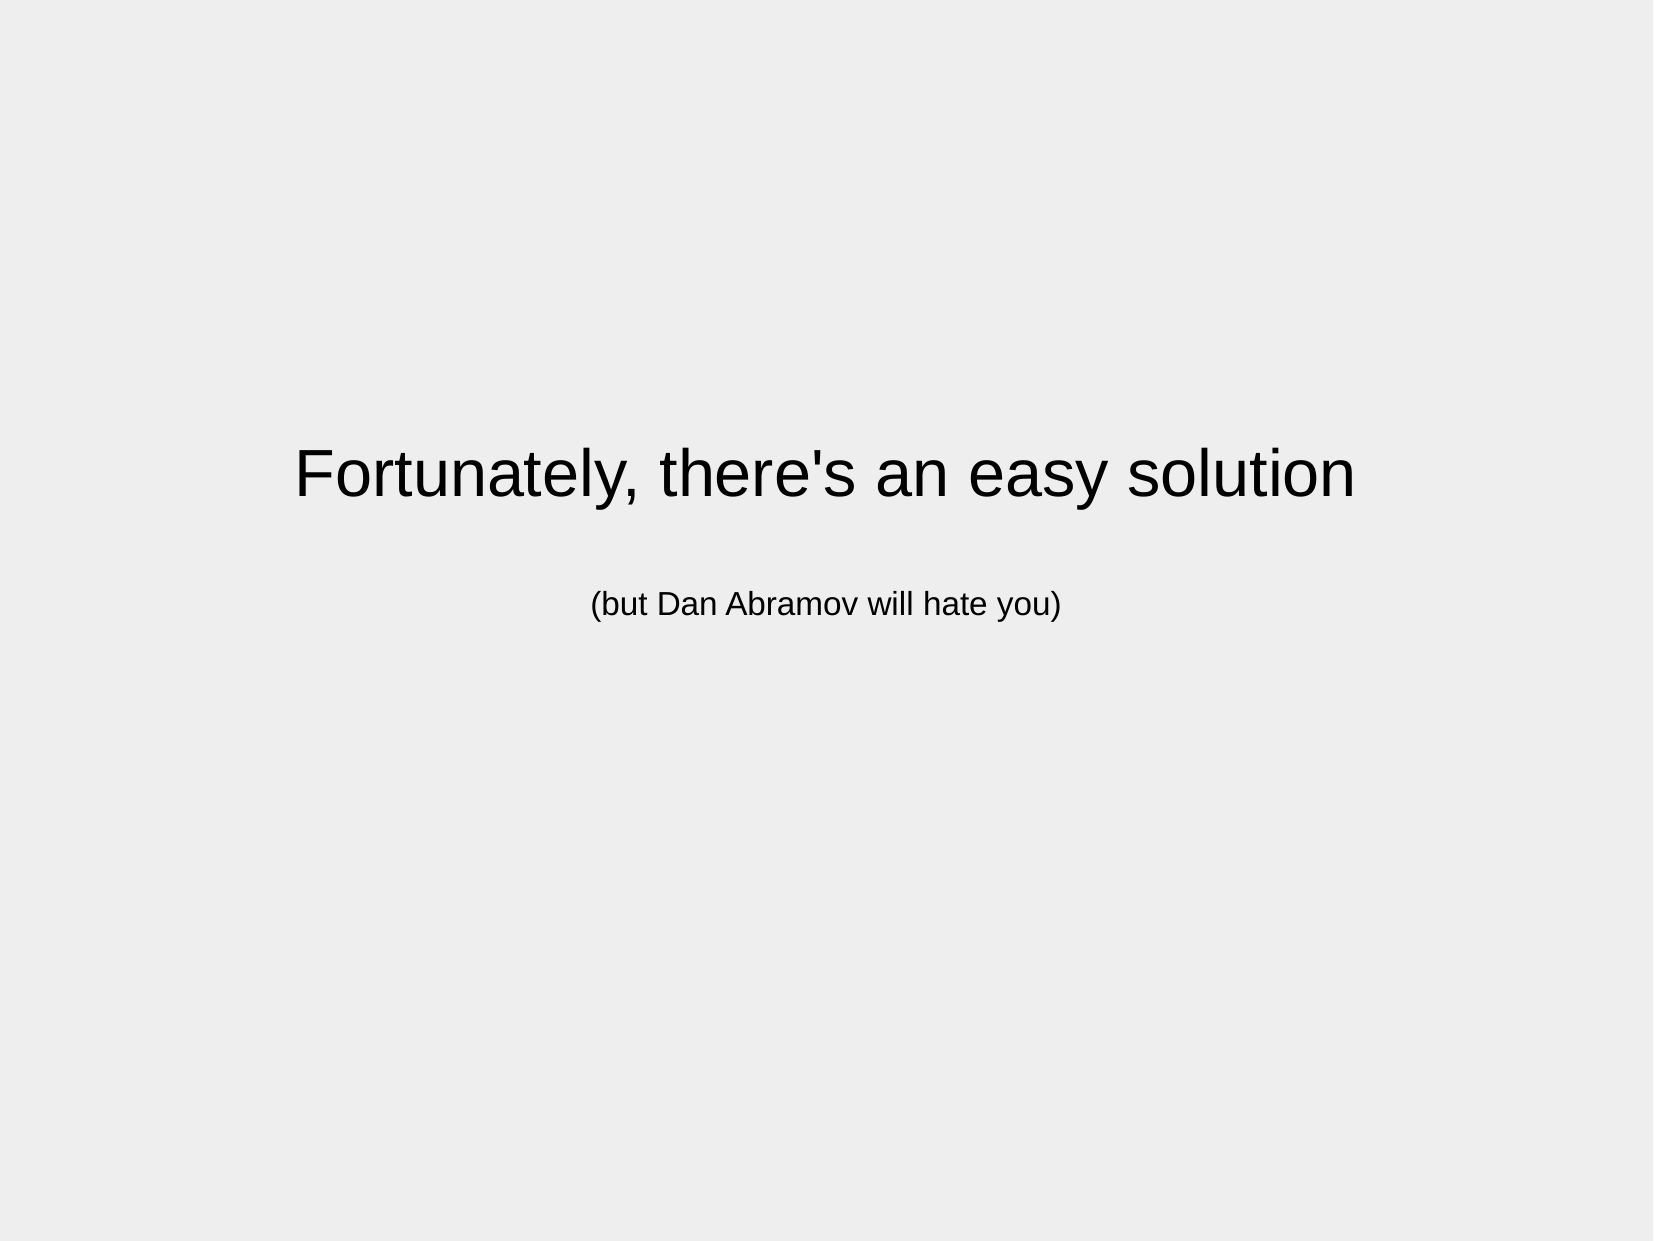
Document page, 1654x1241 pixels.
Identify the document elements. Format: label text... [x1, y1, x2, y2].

subtitle Fortunately, there's an easy solution (but Dan Abramov will hate you) [82, 49, 1571, 1010]
